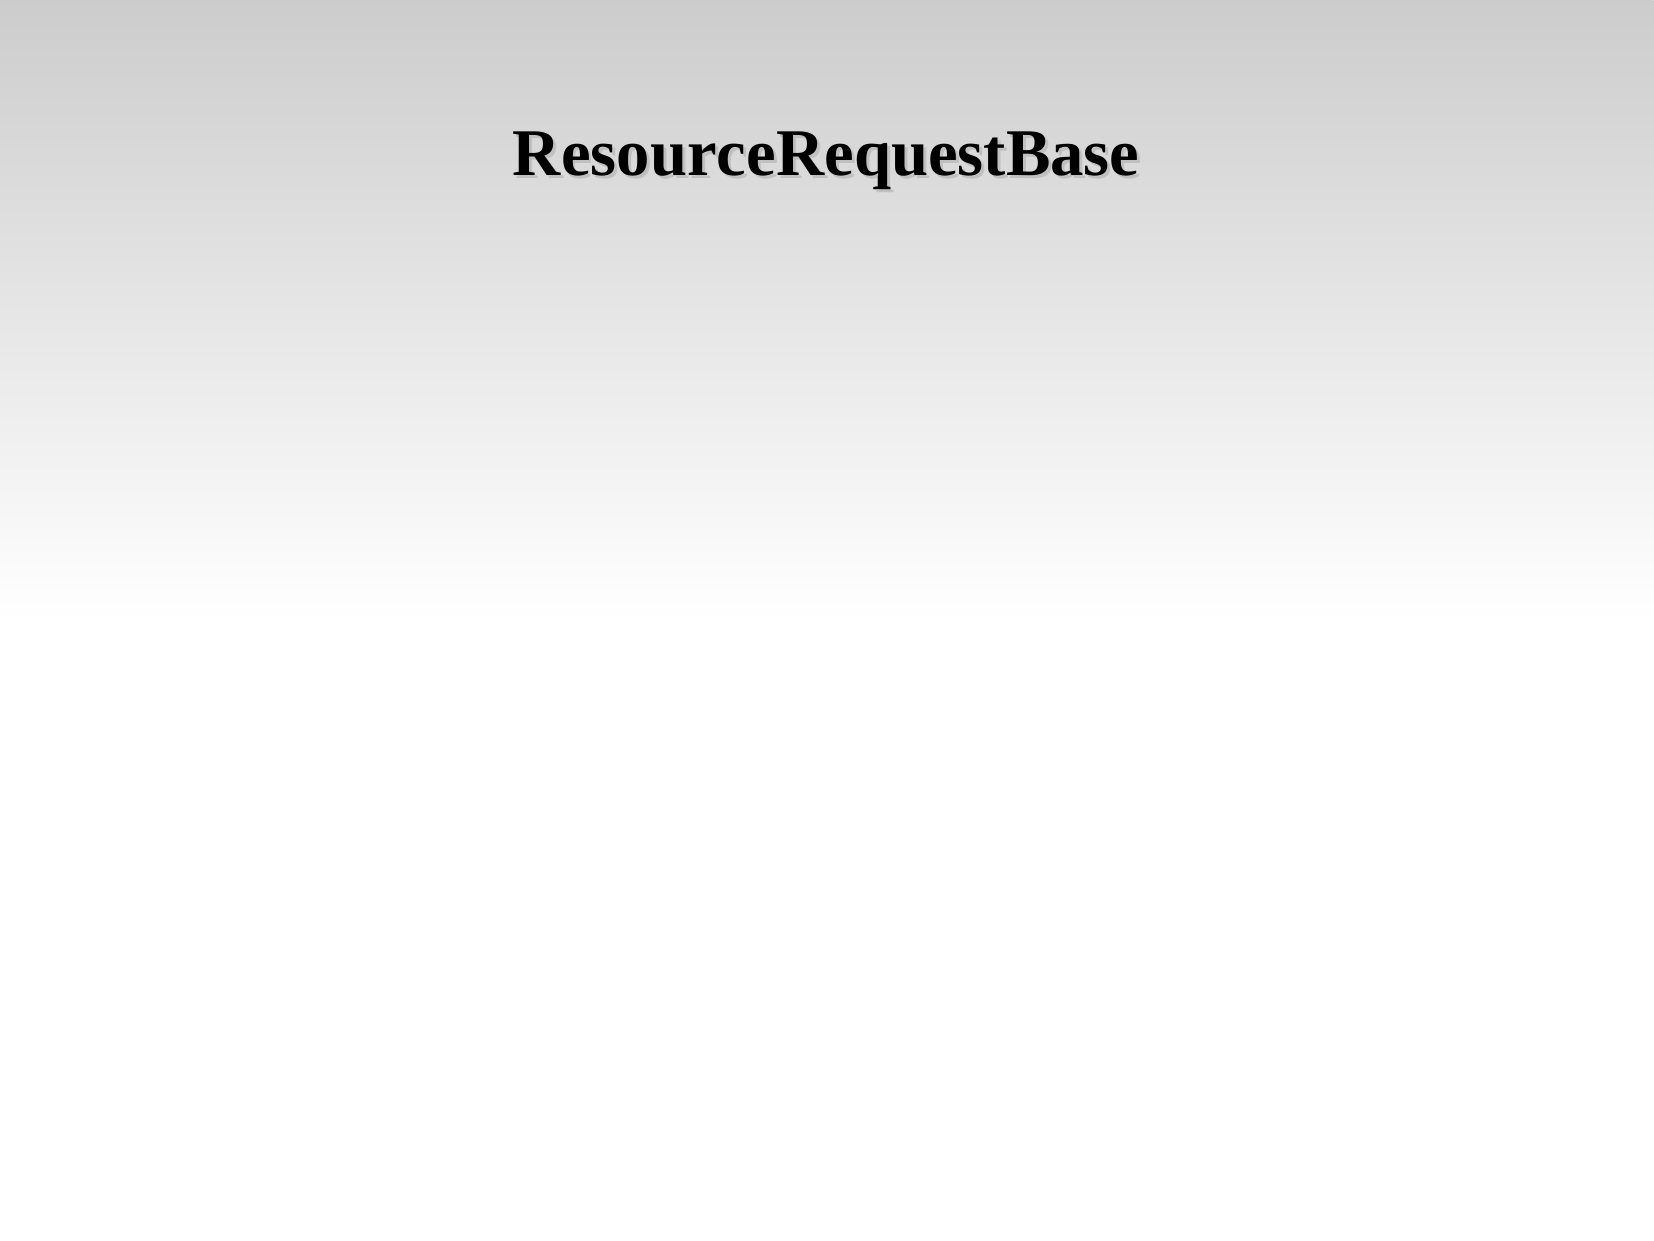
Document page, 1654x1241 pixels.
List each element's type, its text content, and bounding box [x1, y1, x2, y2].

title ResourceRequestBase [82, 56, 1571, 250]
